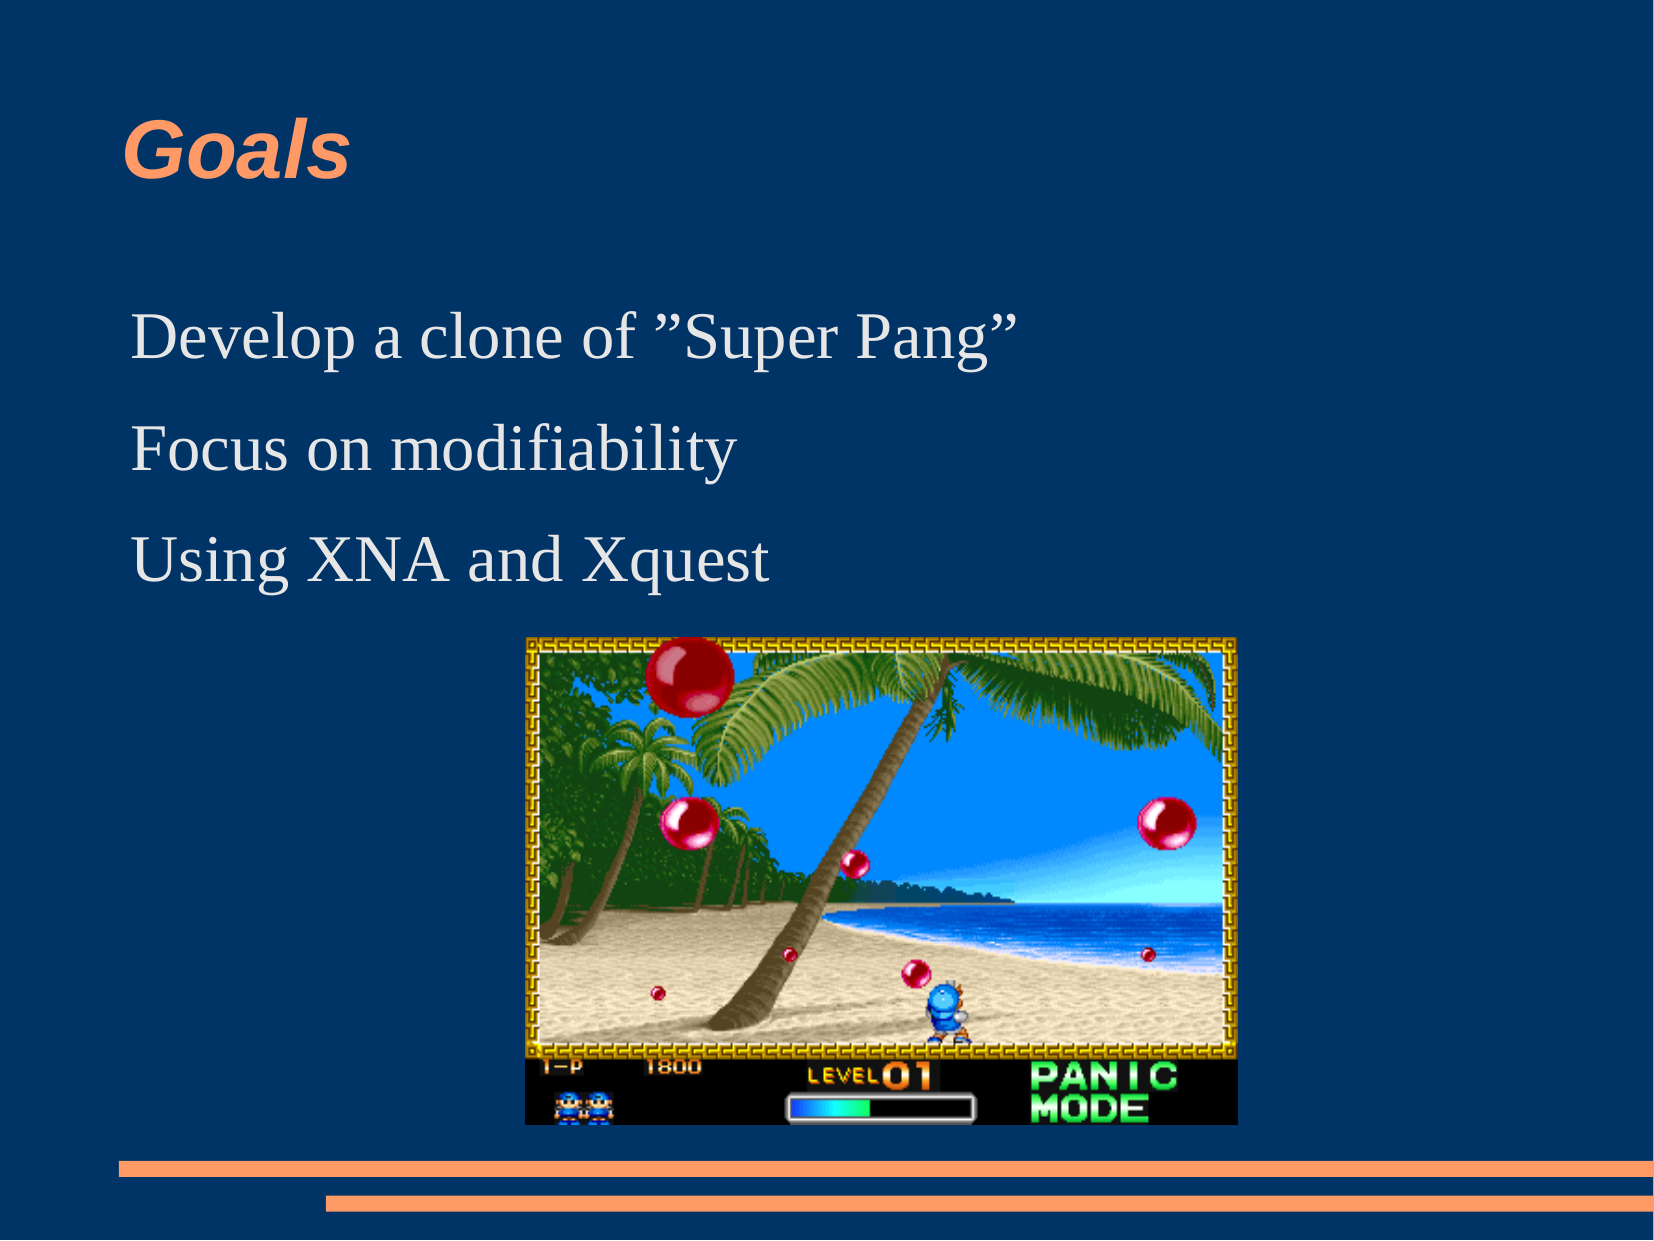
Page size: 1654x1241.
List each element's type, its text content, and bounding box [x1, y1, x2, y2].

title Goals [121, 46, 1534, 254]
picture [525, 637, 1238, 1126]
list Develop a clone of ”Super Pang” Focus on modifiability Using XNA and Xquest [112, 262, 1552, 1073]
